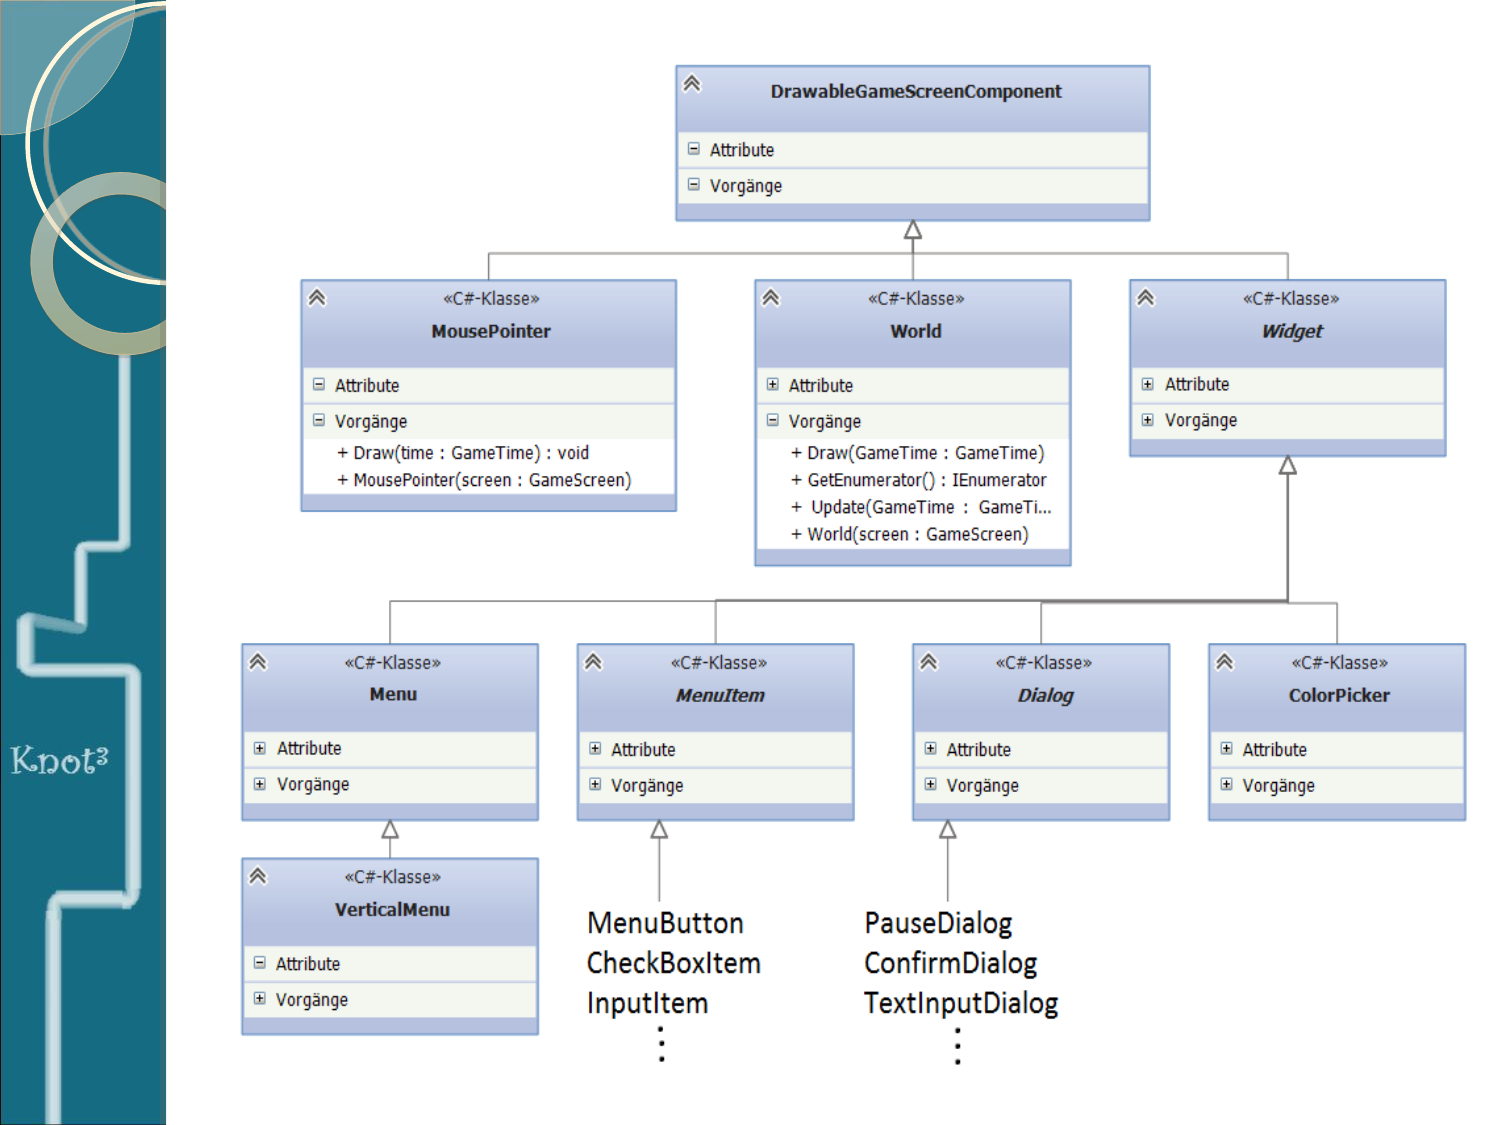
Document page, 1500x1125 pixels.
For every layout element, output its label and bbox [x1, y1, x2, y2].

picture [136, 0, 166, 4]
picture [0, 11, 166, 1125]
text_box [175, 58, 1500, 1079]
